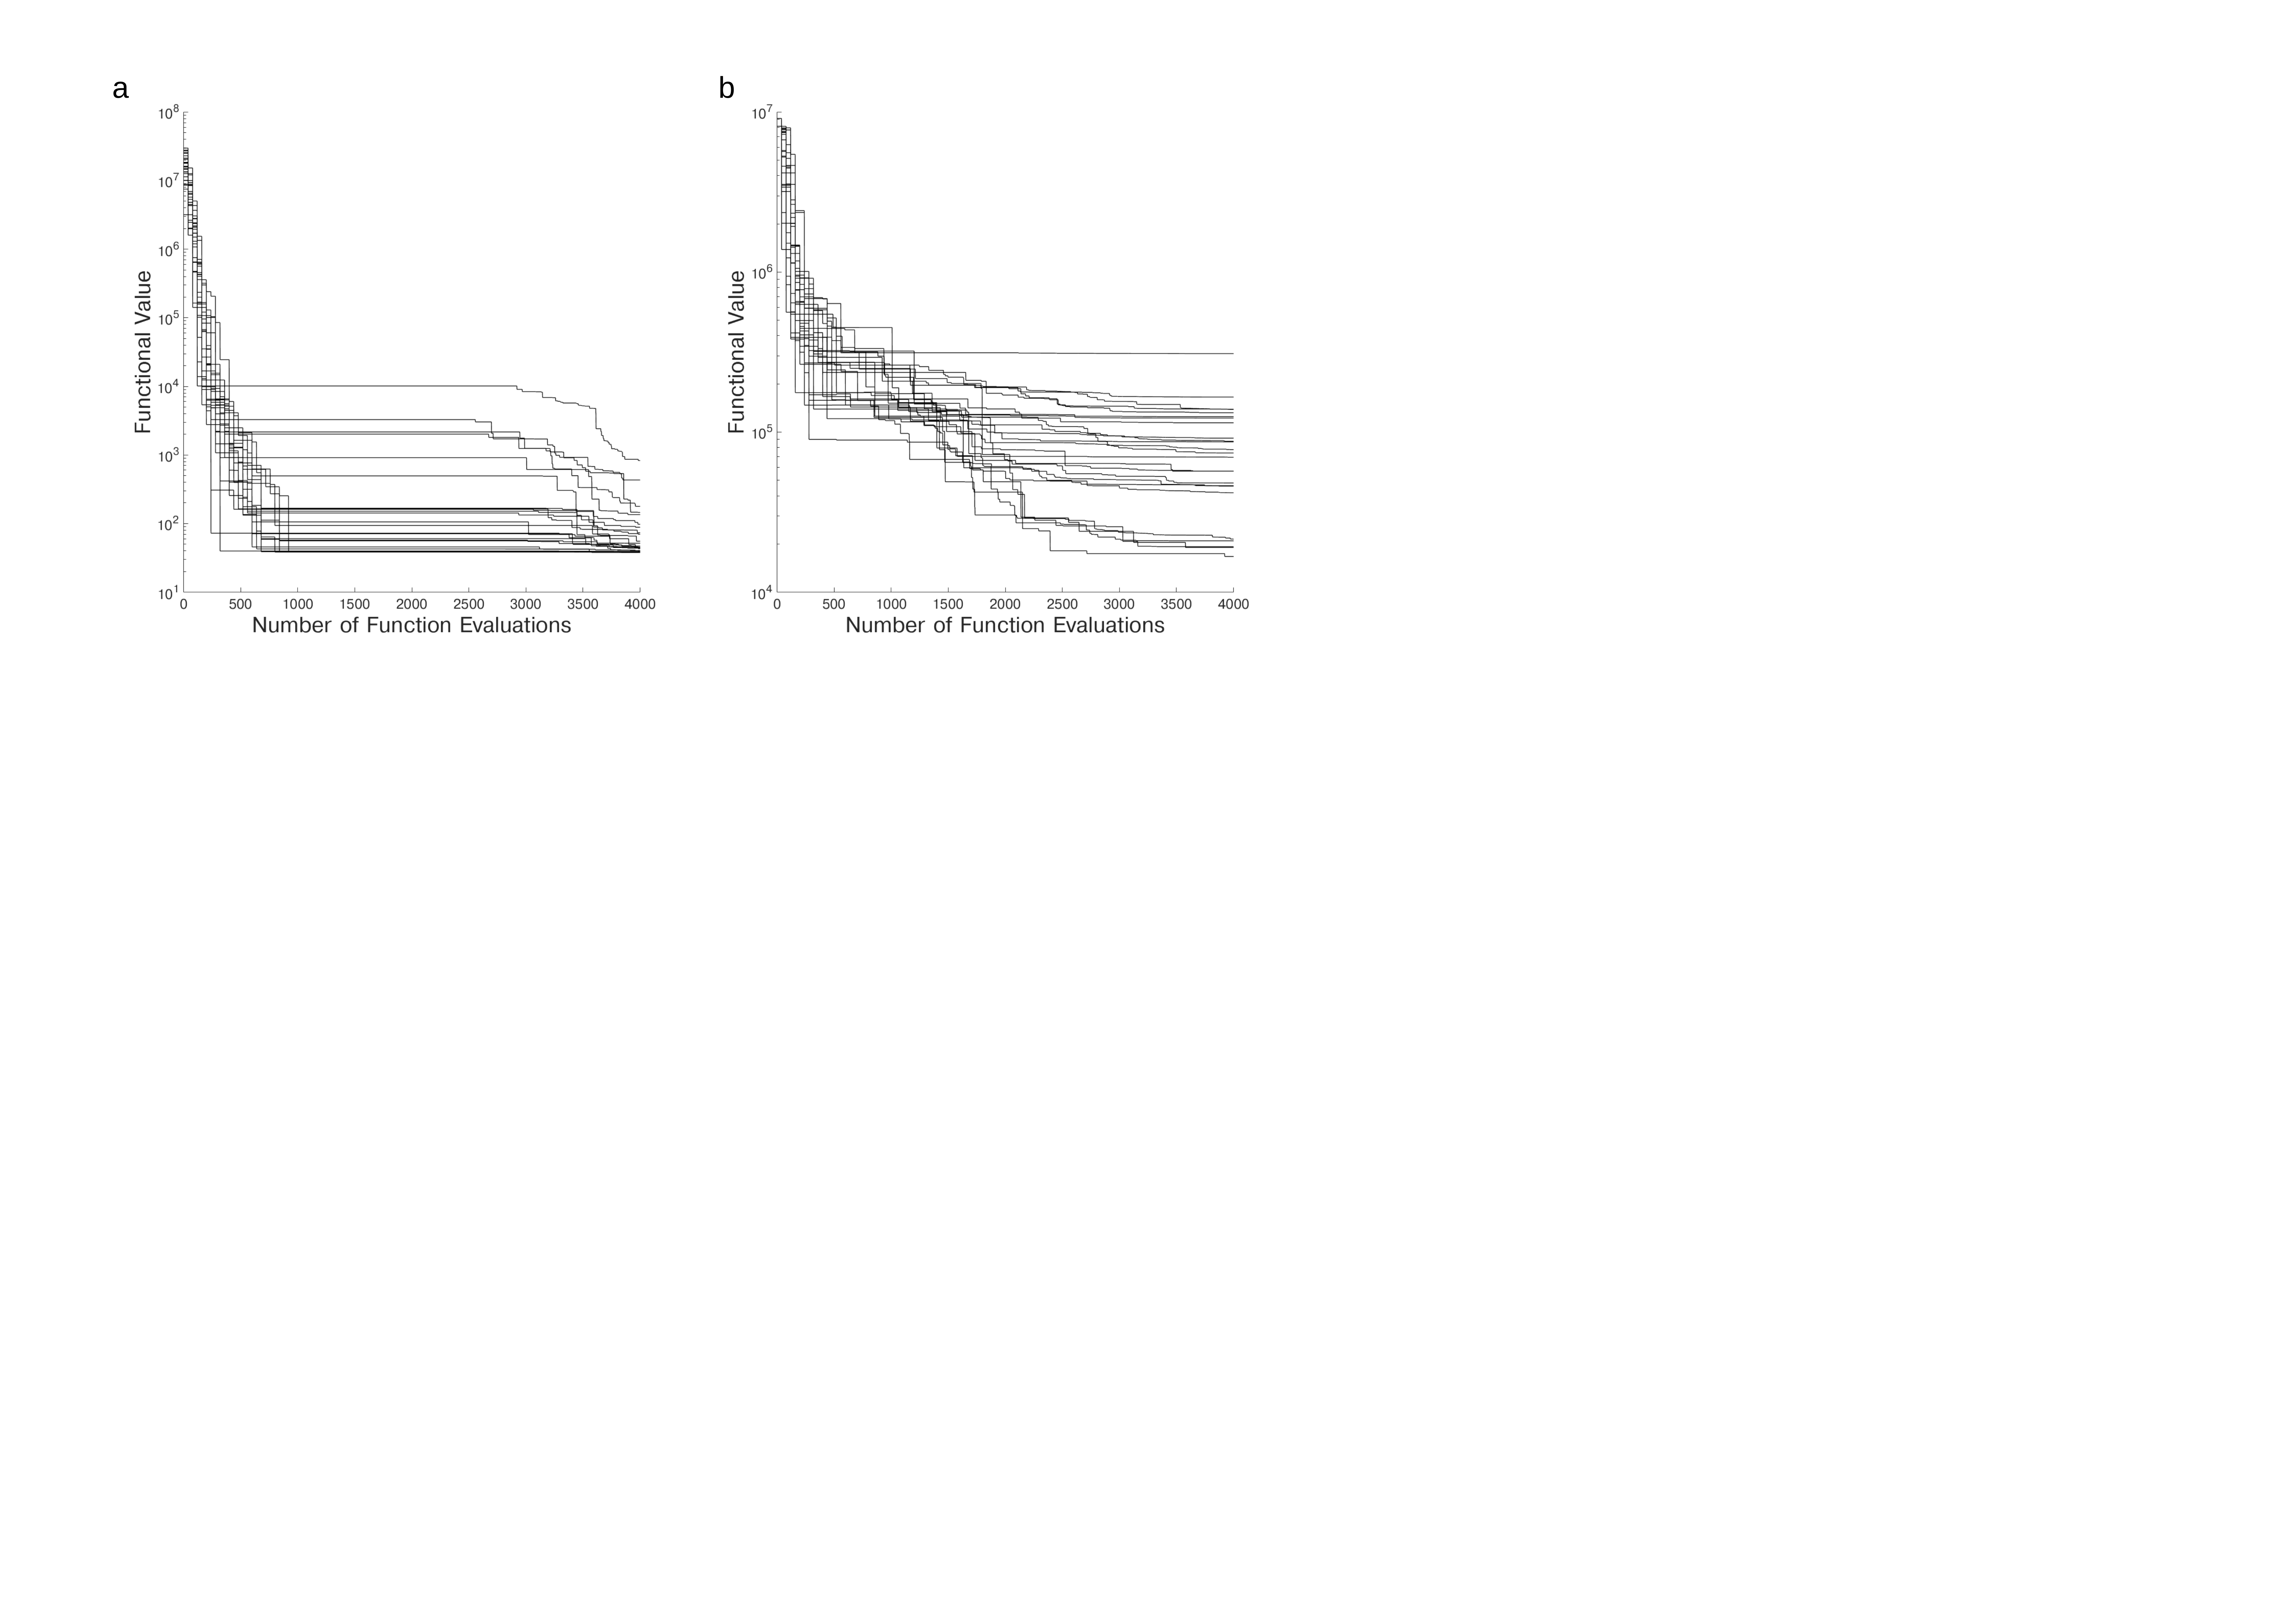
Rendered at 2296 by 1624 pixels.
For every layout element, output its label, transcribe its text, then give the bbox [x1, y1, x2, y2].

picture [701, 68, 1290, 657]
text_box b [714, 68, 763, 107]
picture [107, 68, 696, 657]
text_box a [107, 68, 157, 107]
